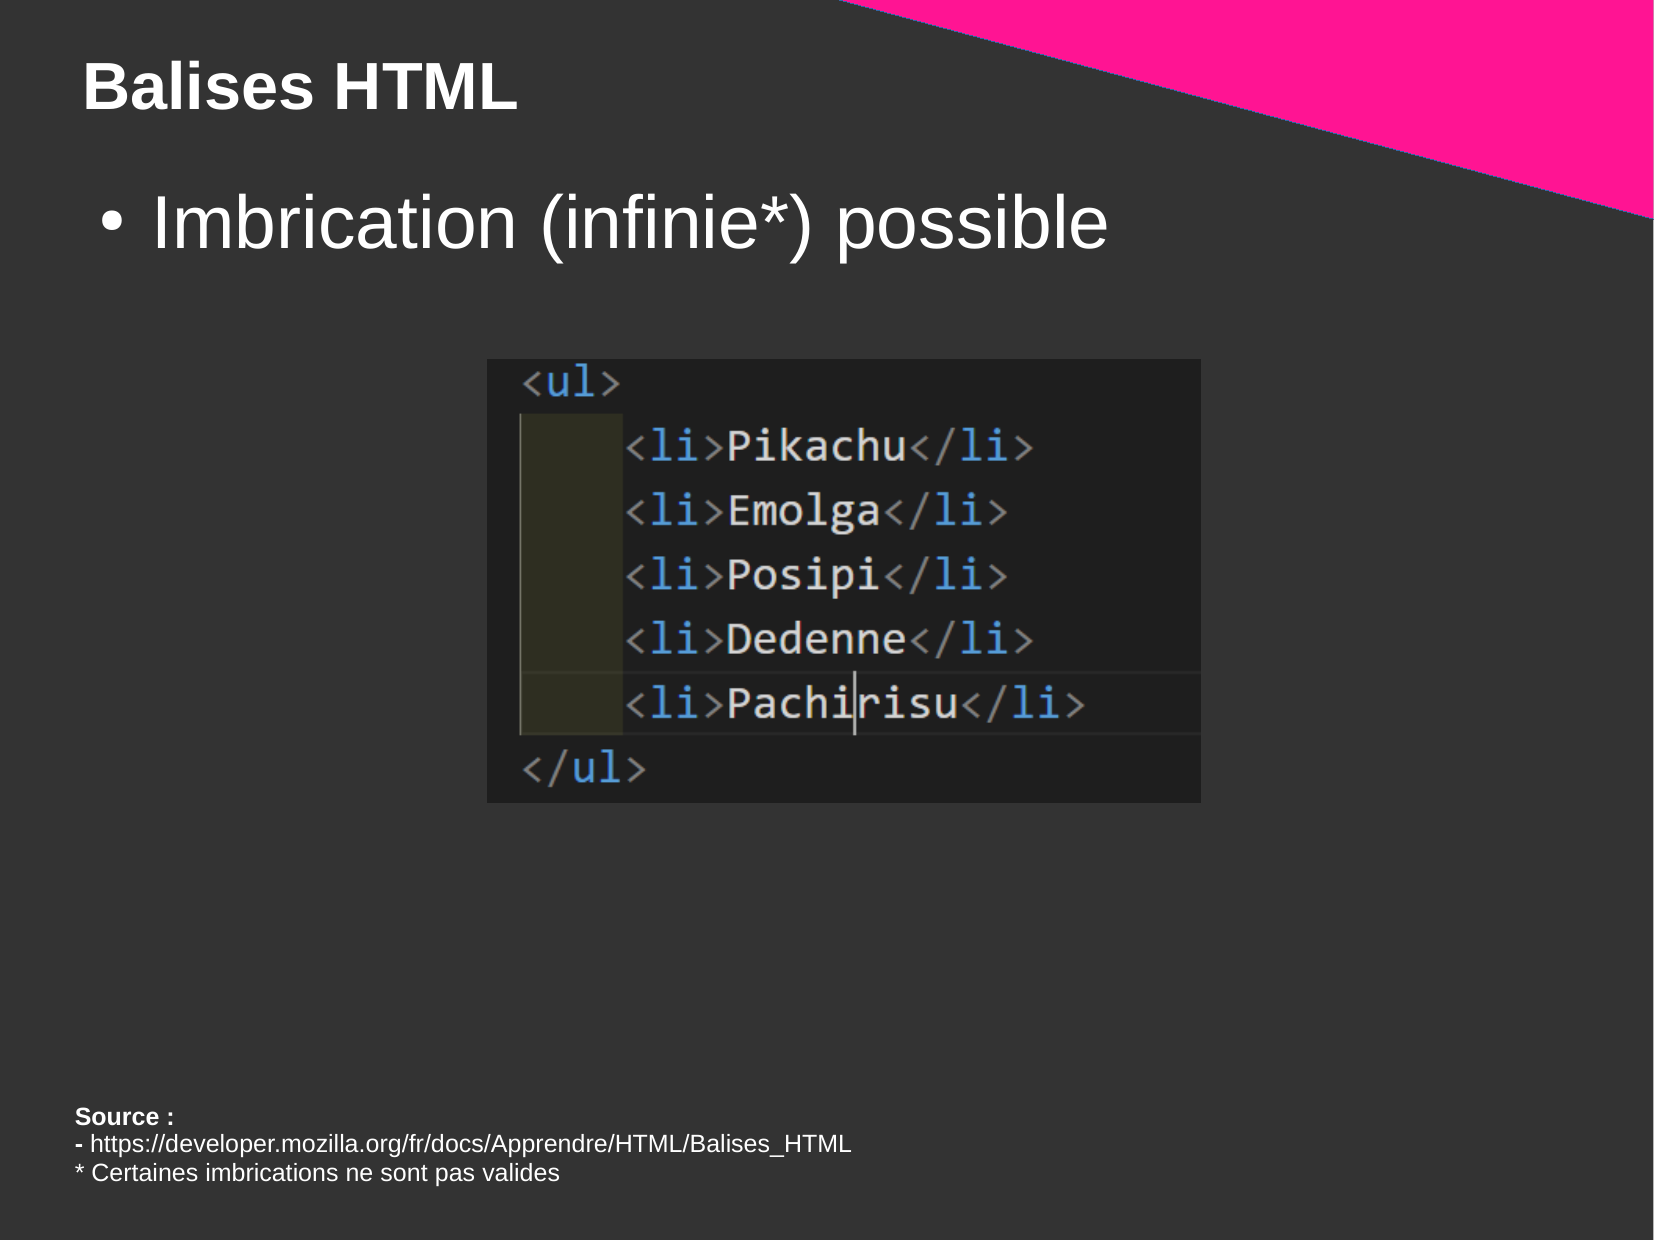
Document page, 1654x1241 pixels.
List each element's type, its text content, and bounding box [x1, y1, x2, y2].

list Imbrication (infinie*) possible [80, 180, 1569, 390]
text_box [839, 0, 1654, 220]
title Balises HTML [82, 49, 1400, 152]
text_box Source : - https://developer.mozilla.org/fr/docs/Apprendre/HTML/Balises_HTML * Certaines imbrications ne sont pas valides [59, 1094, 1546, 1227]
picture [487, 359, 1201, 803]
